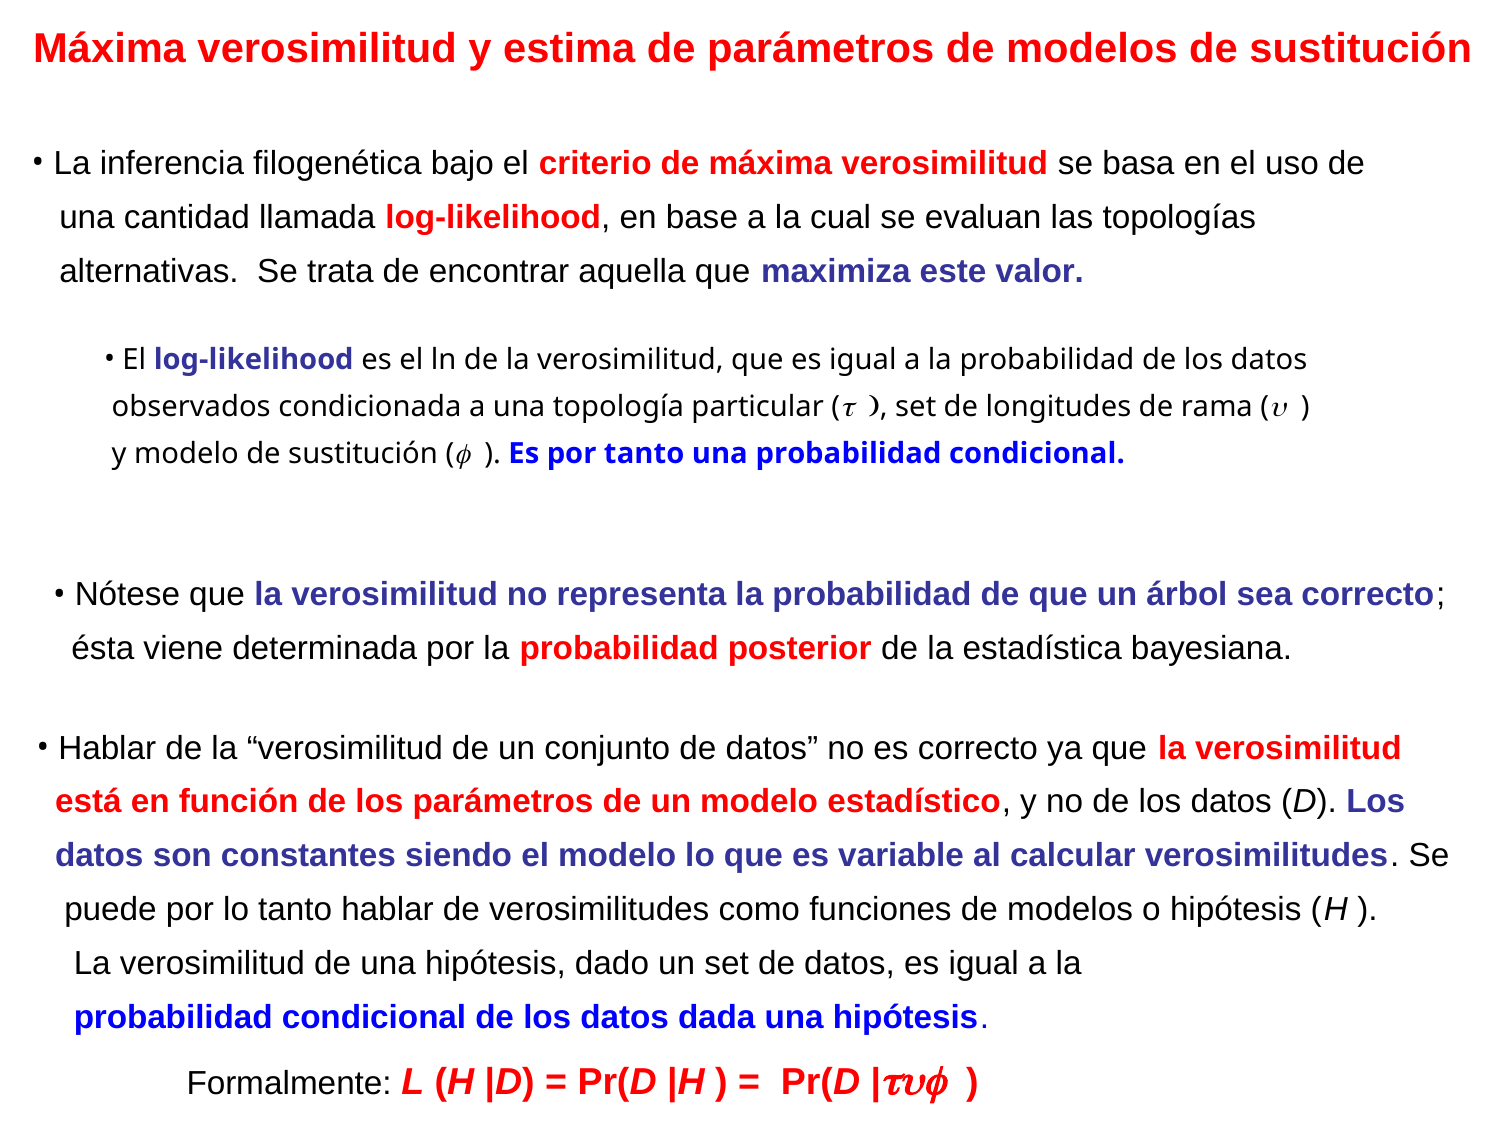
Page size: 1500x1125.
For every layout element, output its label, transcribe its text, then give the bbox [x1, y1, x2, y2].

text_box El log-likelihood es el ln de la verosimilitud, que es igual a la probabilidad de los datos observados condicionada a una topología particular (, set de longitudes de rama () y modelo de sustitución (). Es por tanto una probabilidad condicional. [89, 320, 1331, 478]
text_box Máxima verosimilitud y estima de parámetros de modelos de sustitución [18, 13, 1488, 79]
text_box Nótese que la verosimilitud no representa la probabilidad de que un árbol sea correcto; ésta viene determinada por la probabilidad posterior de la estadística bayesiana. [38, 550, 1461, 674]
text_box La inferencia filogenética bajo el criterio de máxima verosimilitud se basa en el uso de una cantidad llamada log-likelihood, en base a la cual se evaluan las topologías alternativas. Se trata de encontrar aquella que maximiza este valor. [16, 119, 1451, 297]
text_box Hablar de la “verosimilitud de un conjunto de datos” no es correcto ya que la verosimilitud está en función de los parámetros de un modelo estadístico, y no de los datos (D). Los datos son constantes siendo el modelo lo que es variable al calcular verosimilitudes. Se puede por lo tanto hablar de verosimilitudes como funciones de modelos o hipótesis (H ). La verosimilitud de una hipótesis, dado un set de datos, es igual a la probabilidad condicional de los datos dada una hipótesis. Formalmente: L (H |D) = Pr(D |H ) = Pr(D |) [21, 704, 1465, 1111]
